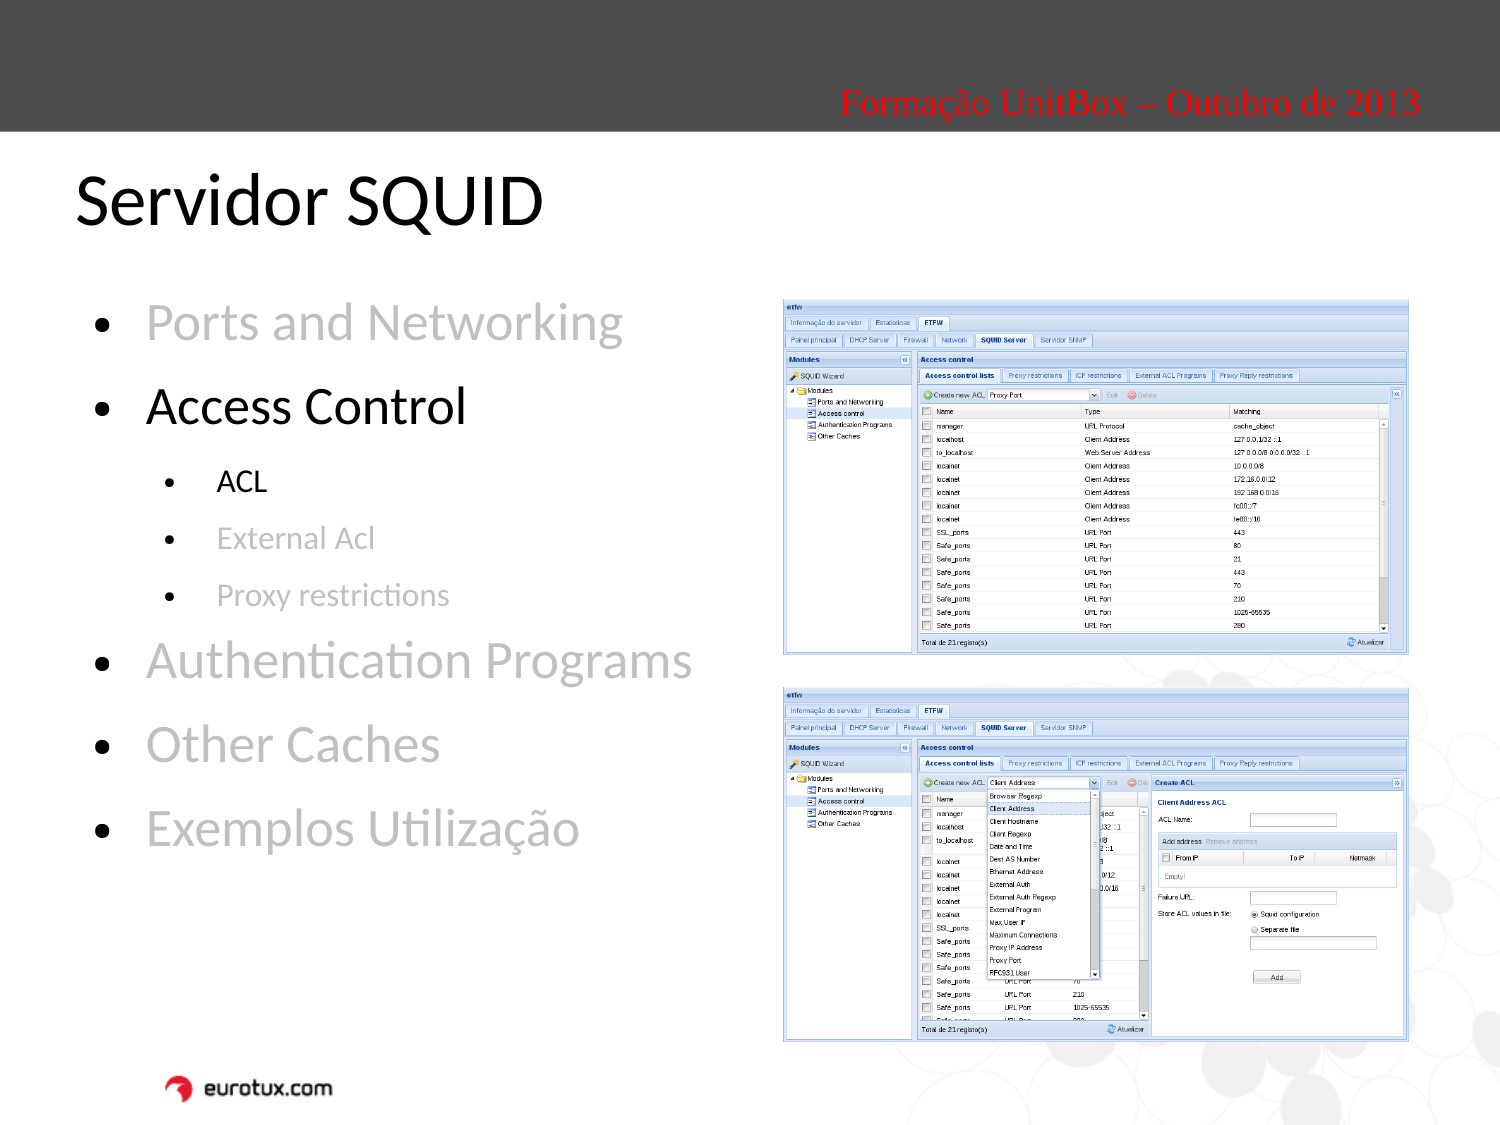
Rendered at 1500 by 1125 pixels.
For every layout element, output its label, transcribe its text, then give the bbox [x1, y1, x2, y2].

list Ports and Networking Access Control ACL External Acl Proxy restrictions Authentication Programs Other Caches Exemplos Utilização [75, 299, 734, 1043]
picture [0, 0, 1500, 1125]
title Servidor SQUID [75, 112, 1425, 301]
